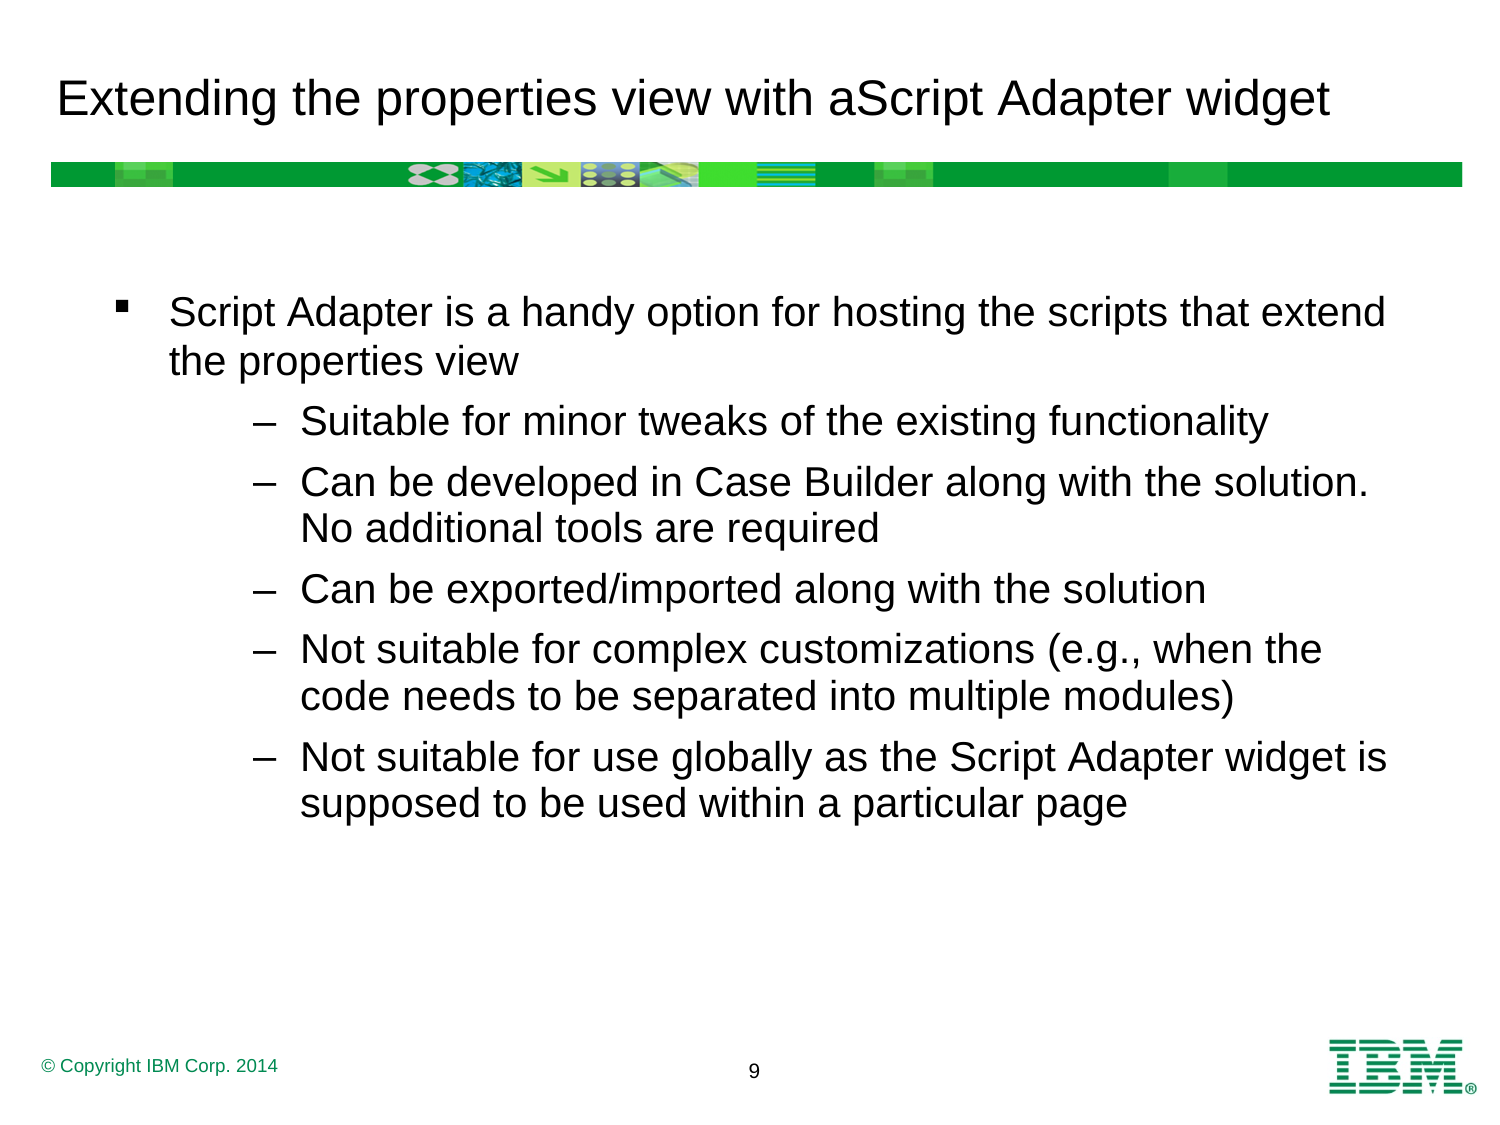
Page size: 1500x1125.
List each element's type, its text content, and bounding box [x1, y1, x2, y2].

picture [1327, 1037, 1479, 1096]
list Script Adapter is a handy option for hosting the scripts that extend the properties view Suitable for minor tweaks of the existing functionality Can be developed in Case Builder along with the solution. No additional tools are required Can be exported/imported along with the solution Not suitable for complex customizations (e.g., when the code needs to be separated into multiple modules) Not suitable for use globally as the Script Adapter widget is supposed to be used within a particular page [41, 278, 1438, 1029]
title Extending the properties view with aScript Adapter widget [41, 31, 1500, 165]
picture [50, 165, 1463, 189]
